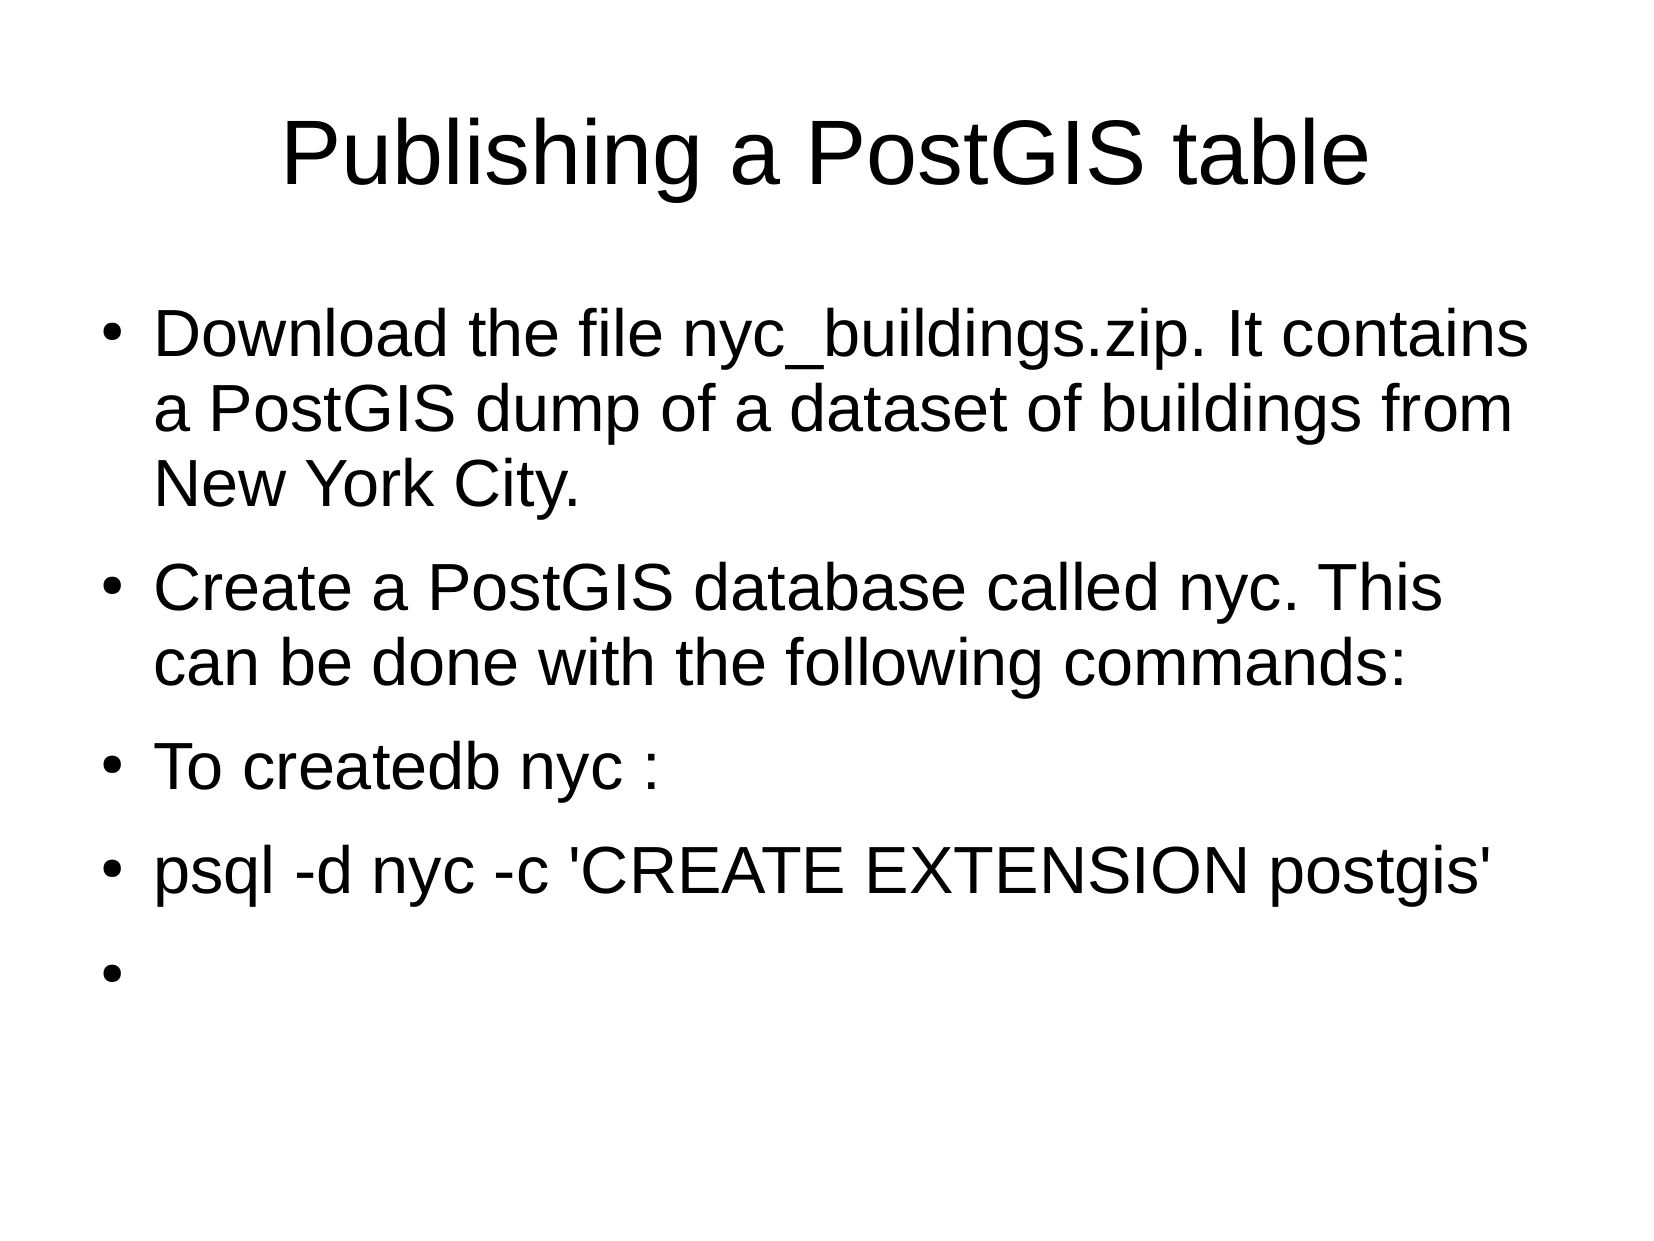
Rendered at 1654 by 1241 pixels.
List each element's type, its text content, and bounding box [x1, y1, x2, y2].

title Publishing a PostGIS table [82, 49, 1571, 257]
list Download the file nyc_buildings.zip. It contains a PostGIS dump of a dataset of buildings from New York City. Create a PostGIS database called nyc. This can be done with the following commands: To createdb nyc : psql -d nyc -c 'CREATE EXTENSION postgis' [82, 296, 1571, 1016]
